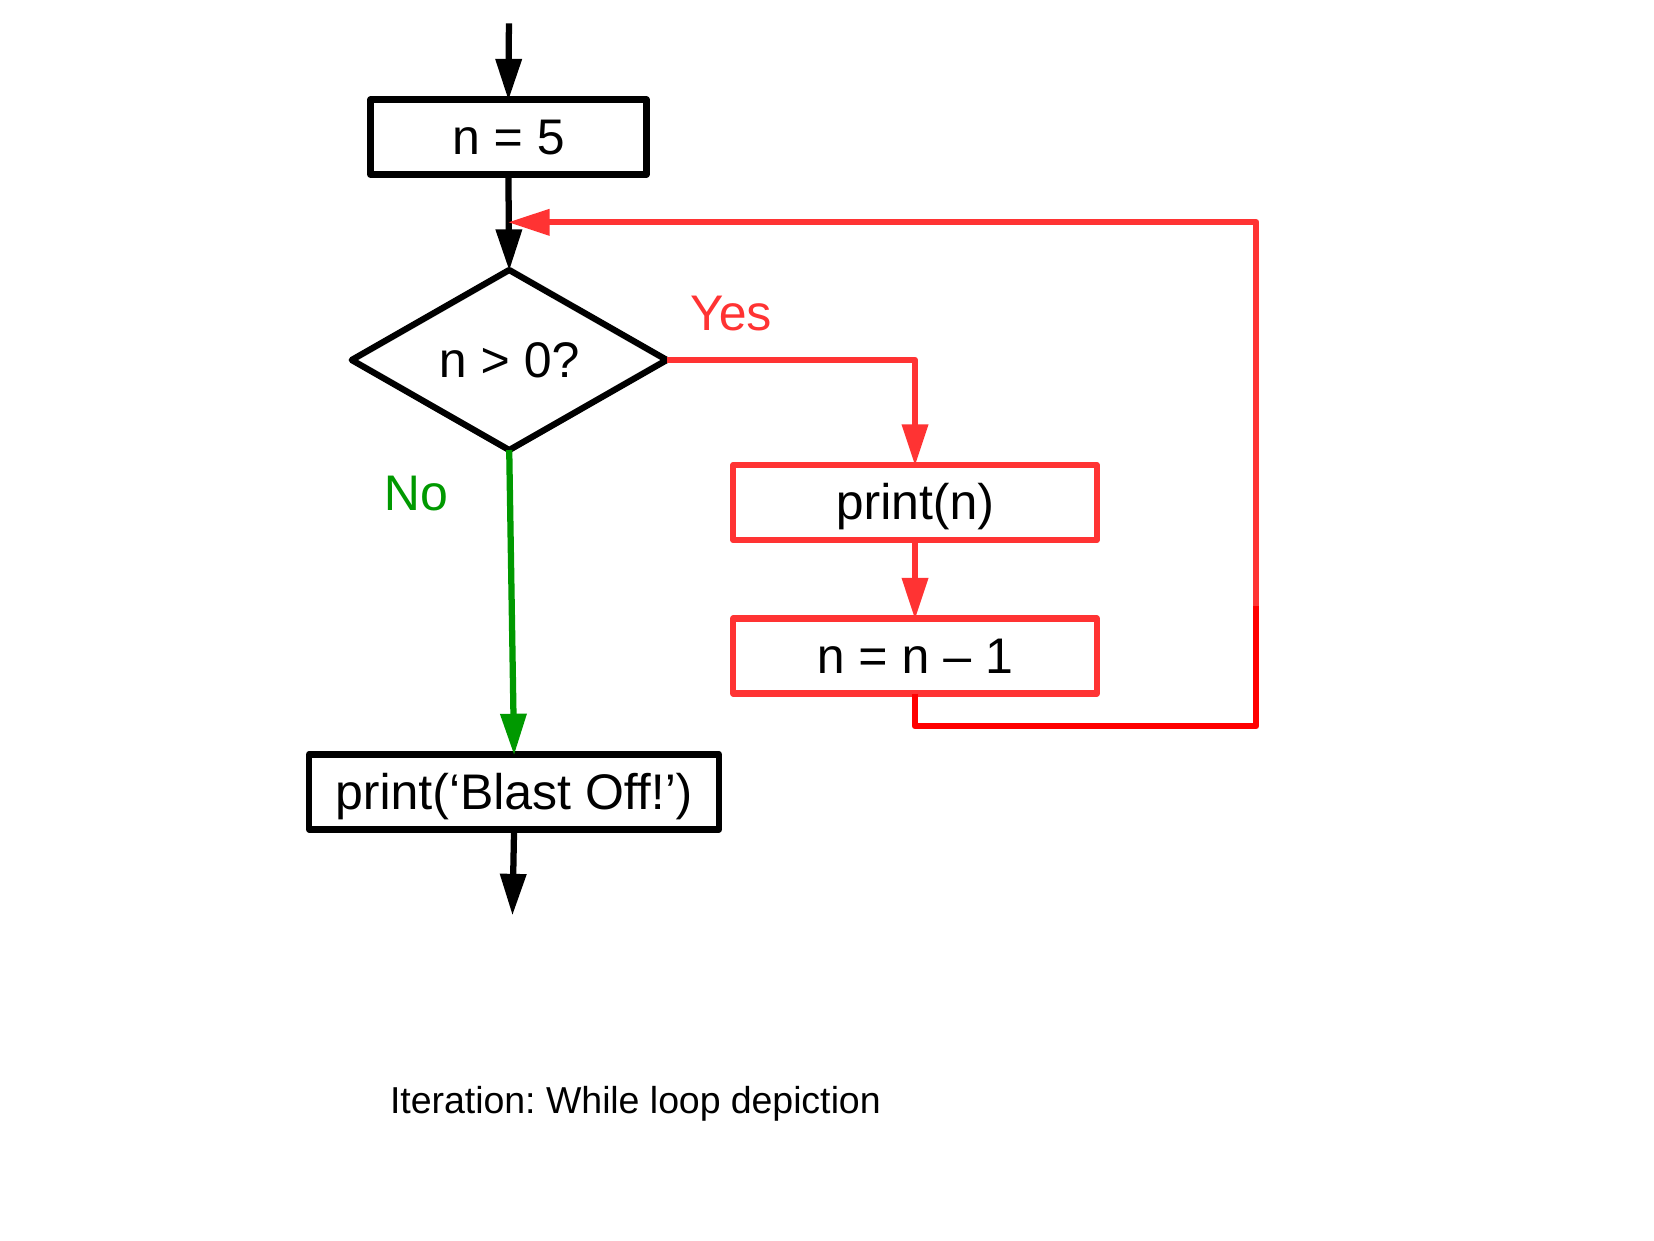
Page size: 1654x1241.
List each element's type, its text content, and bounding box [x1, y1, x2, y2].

text_box Yes [690, 285, 772, 341]
text_box n > 0? [351, 270, 667, 450]
text_box n = n – 1 [733, 618, 1097, 694]
text_box Iteration: While loop depiction [390, 1080, 881, 1123]
text_box No [383, 465, 448, 521]
text_box print(n) [733, 465, 1097, 541]
text_box print(‘Blast Off!’) [309, 754, 720, 830]
text_box n = 5 [370, 99, 647, 175]
